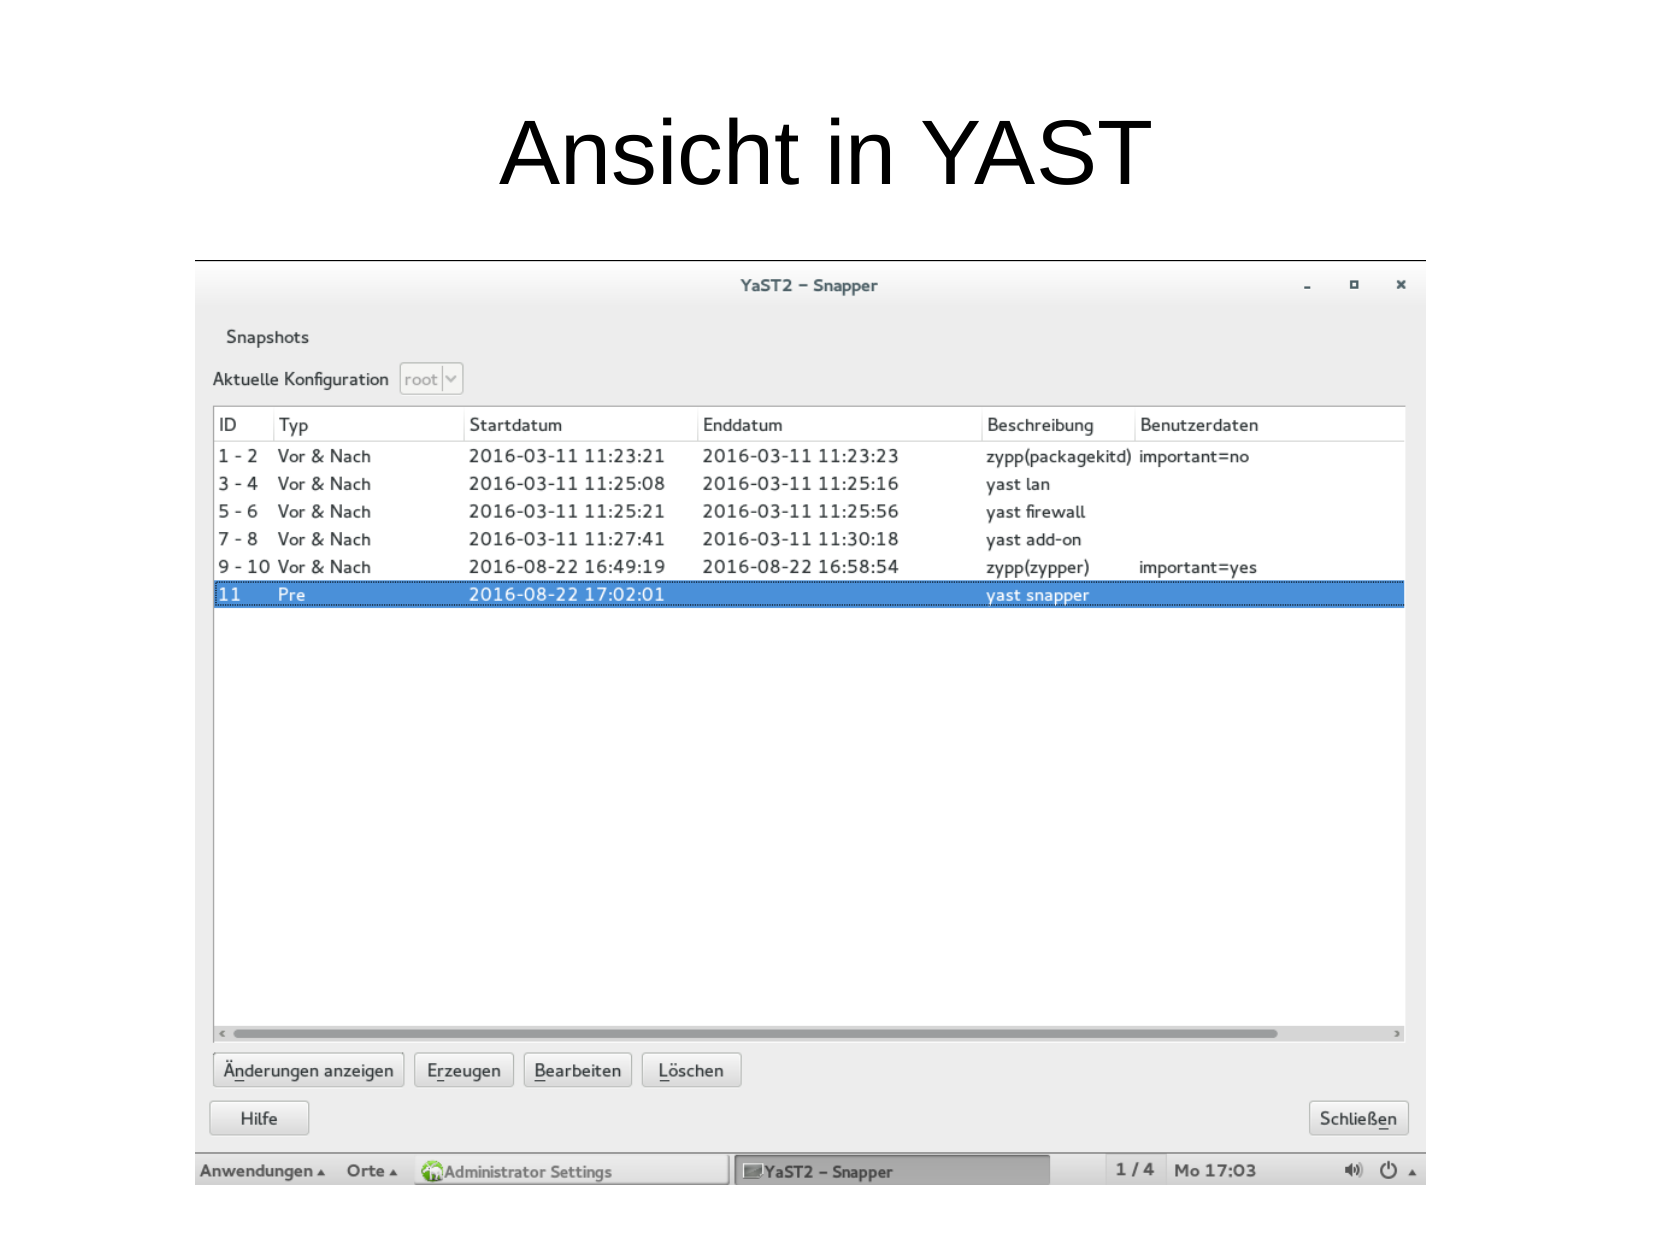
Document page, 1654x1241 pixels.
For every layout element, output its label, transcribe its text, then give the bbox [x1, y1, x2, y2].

picture [195, 260, 1426, 1186]
title Ansicht in YAST [82, 49, 1571, 257]
